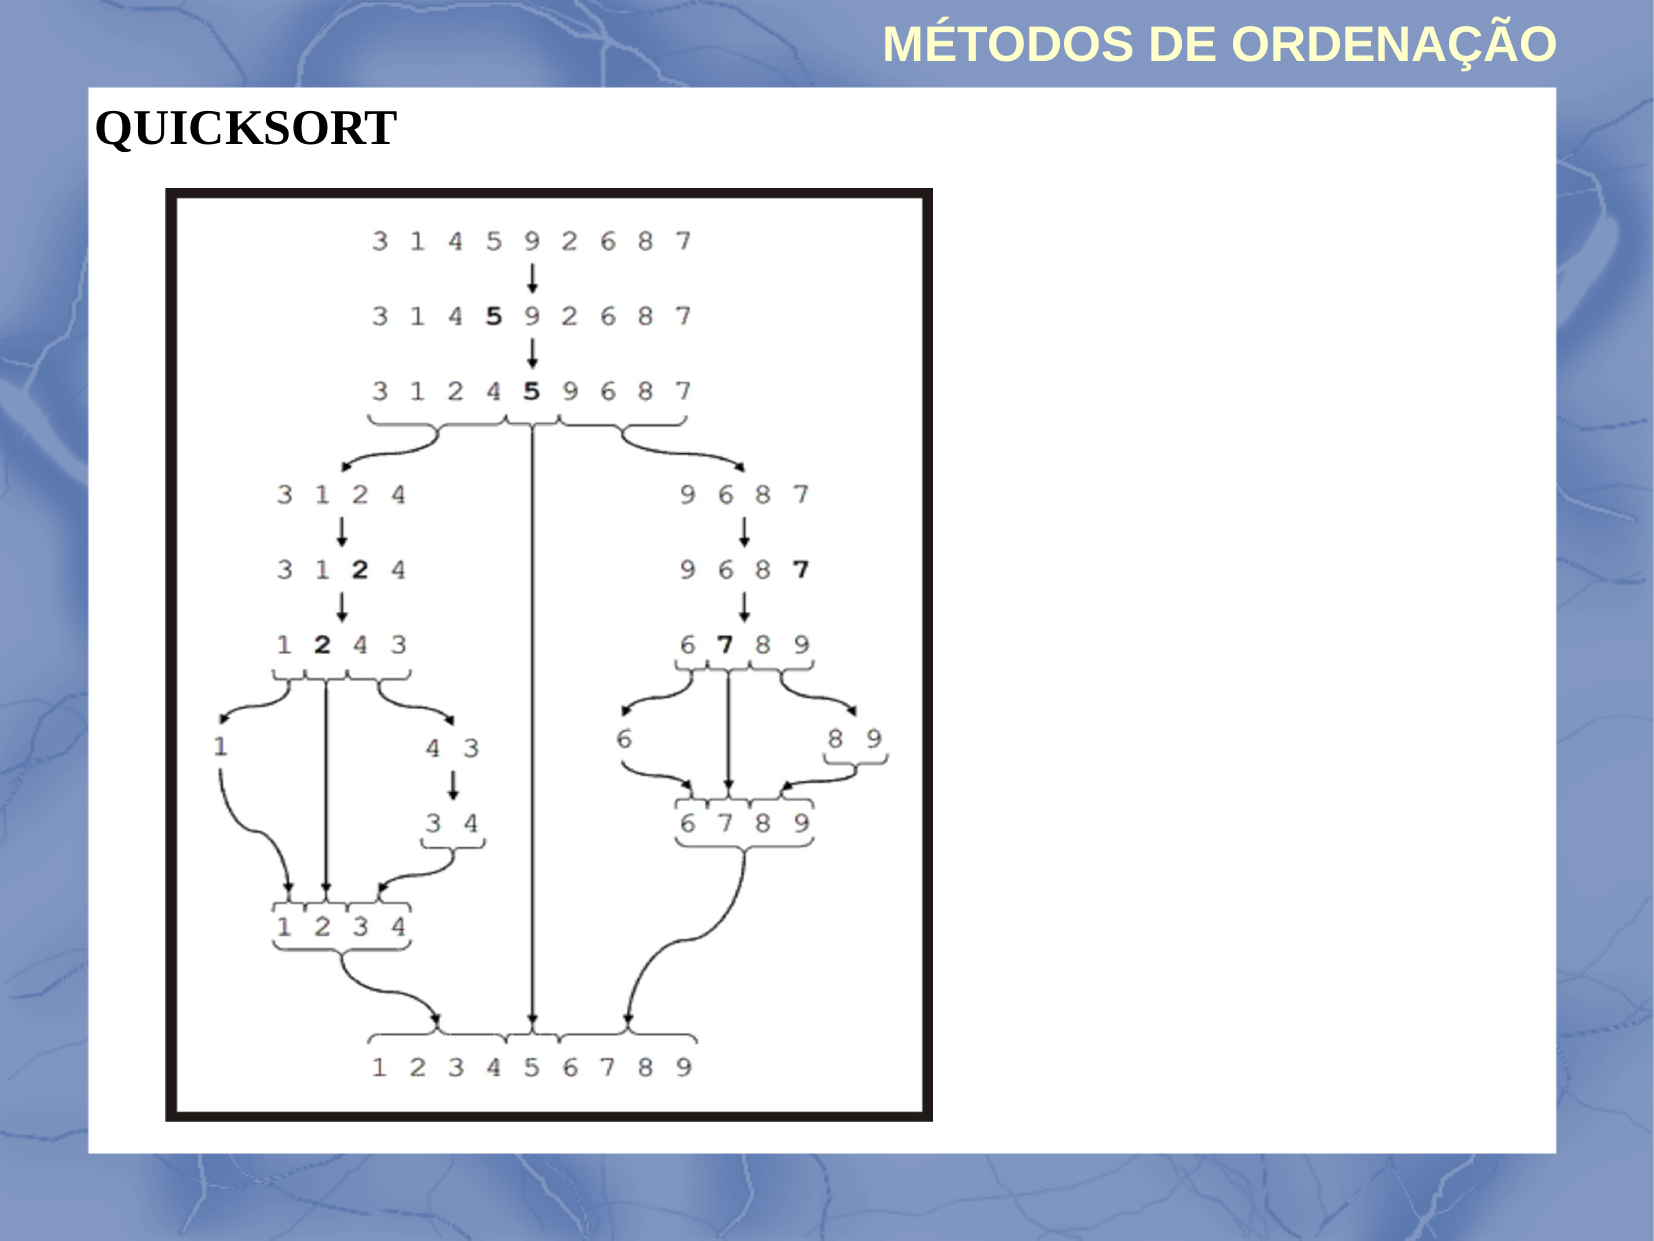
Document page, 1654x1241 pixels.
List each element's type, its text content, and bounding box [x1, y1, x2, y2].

text_box QUICKSORT [94, 94, 1548, 1146]
picture [0, 0, 1654, 1241]
text_box MÉTODOS DE ORDENAÇÃO [141, 0, 1559, 83]
